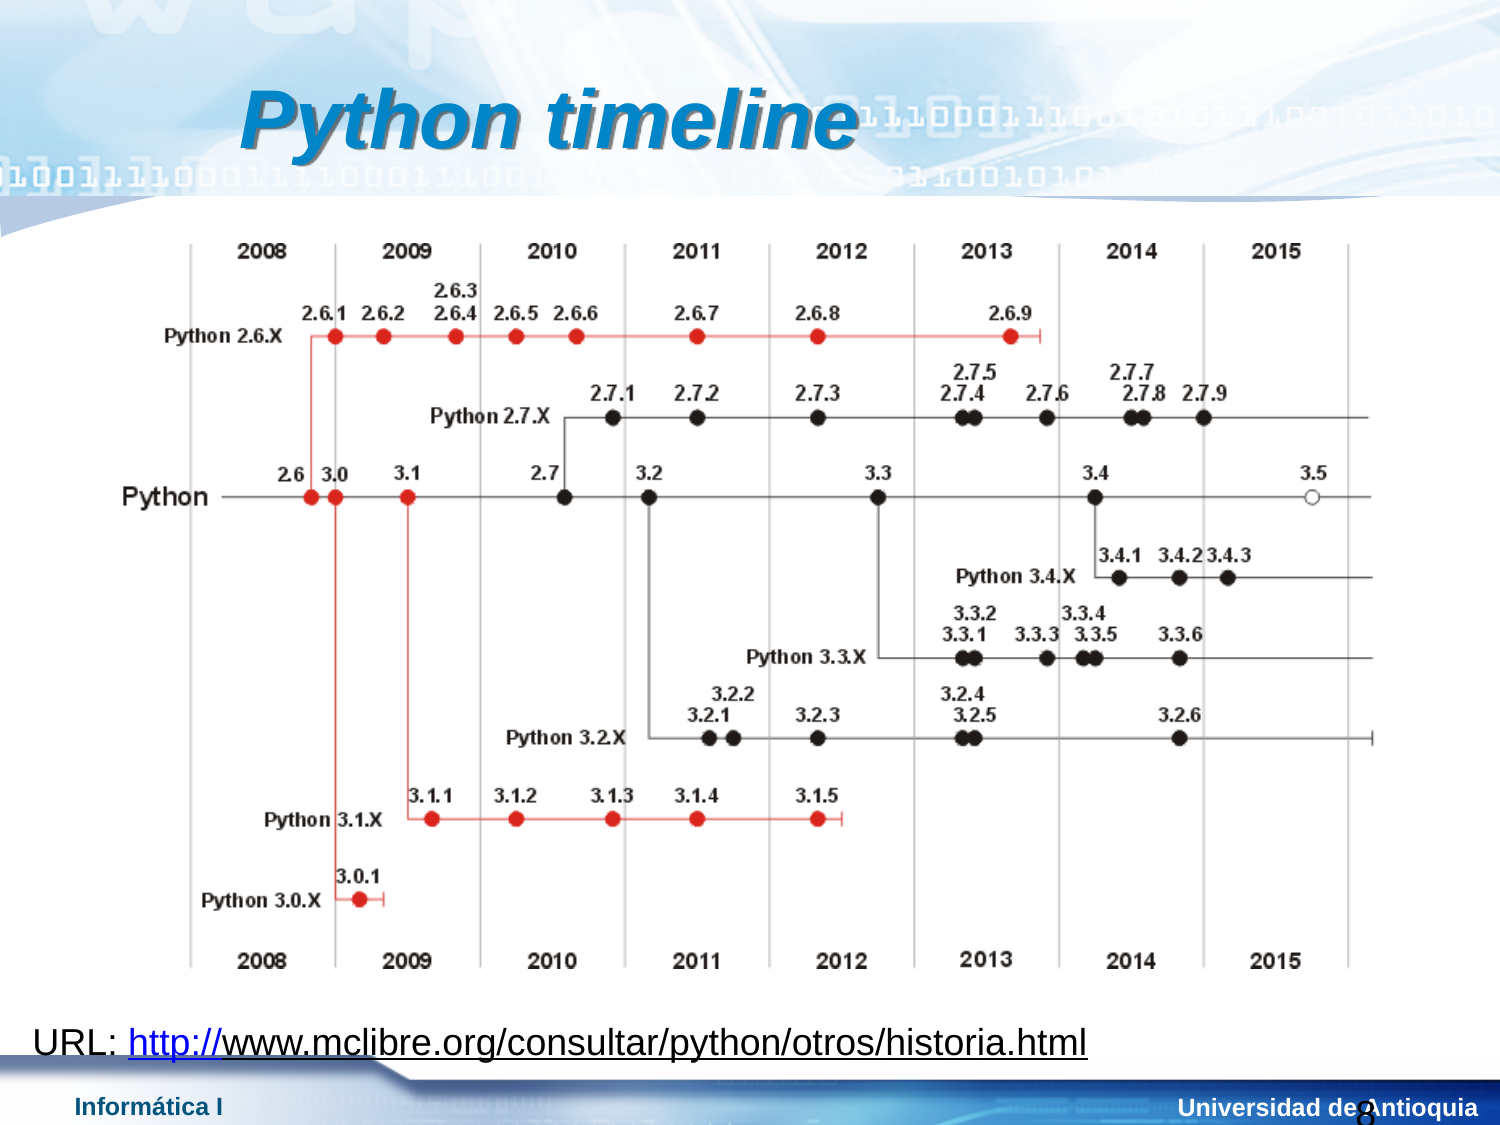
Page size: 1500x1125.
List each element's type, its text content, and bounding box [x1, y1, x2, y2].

slide_number <número> [1340, 1082, 1500, 1125]
title Python timeline [224, 57, 1438, 150]
picture [1332, 1105, 1337, 1114]
picture [0, 1055, 1500, 1125]
text_box URL: http://www.mclibre.org/consultar/python/otros/historia.html [17, 1010, 1436, 1071]
picture [0, 0, 1500, 196]
picture [122, 243, 1375, 969]
